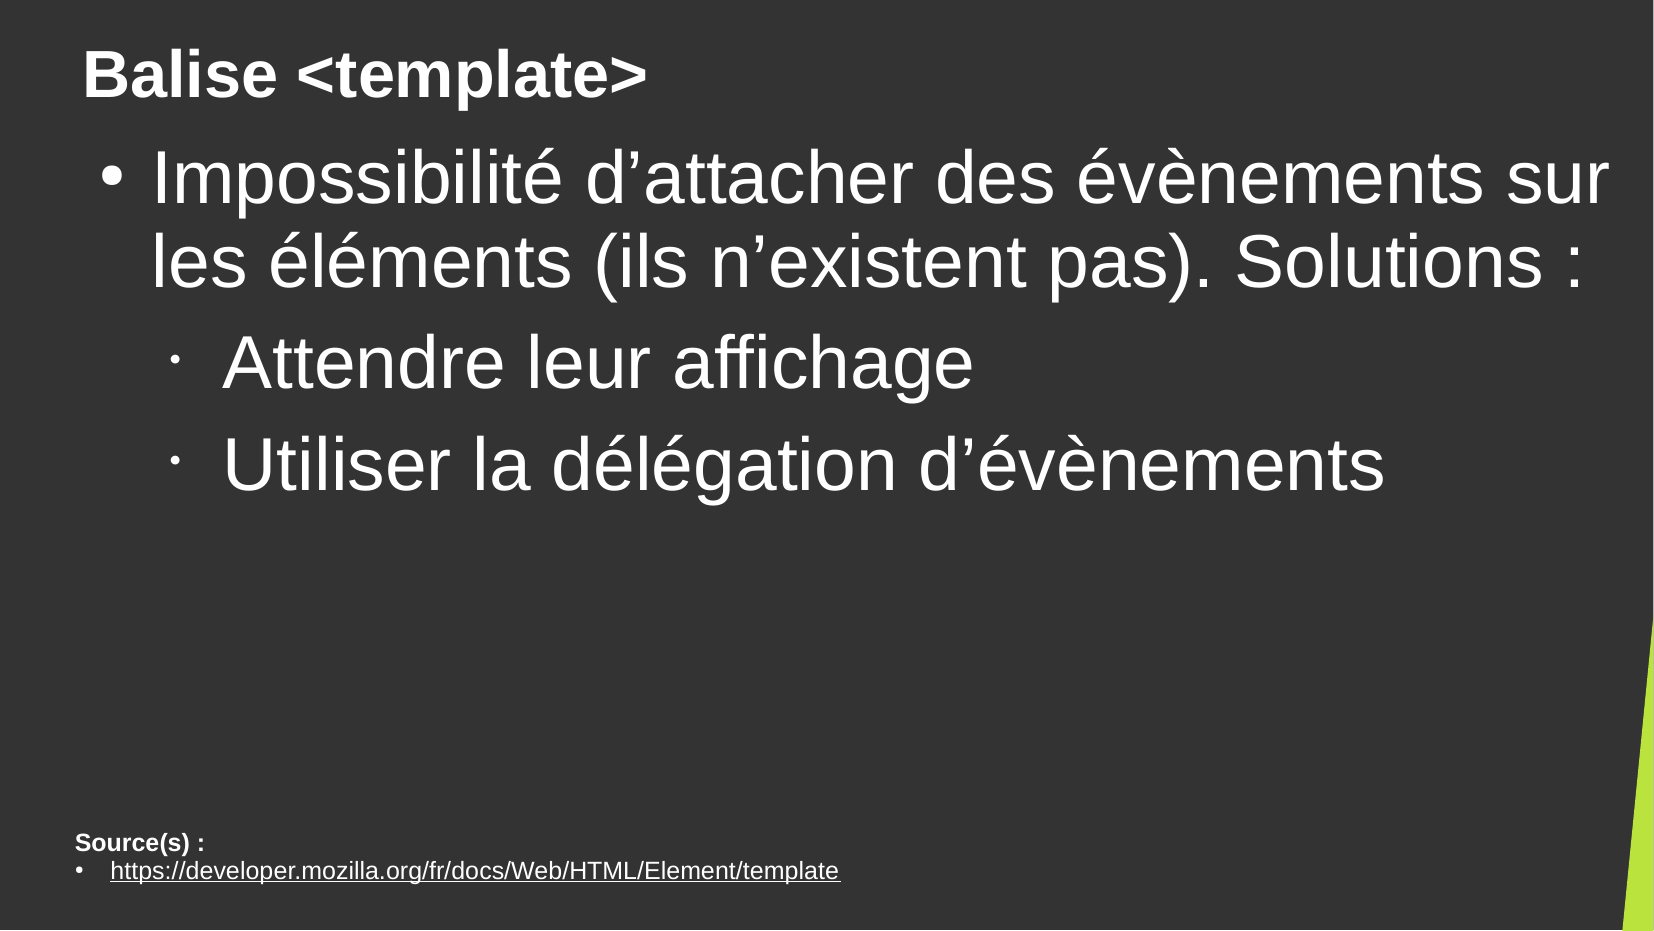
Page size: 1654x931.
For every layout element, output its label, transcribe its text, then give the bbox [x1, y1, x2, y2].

text_box Source(s) : https://developer.mozilla.org/fr/docs/Web/HTML/Element/template [60, 821, 1546, 931]
title Balise <template> [82, 37, 1571, 112]
list Impossibilité d’attacher des évènements sur les éléments (ils n’existent pas). Solutions : Attendre leur affichage Utiliser la délégation d’évènements [80, 135, 1619, 721]
text_box [1622, 609, 1654, 931]
